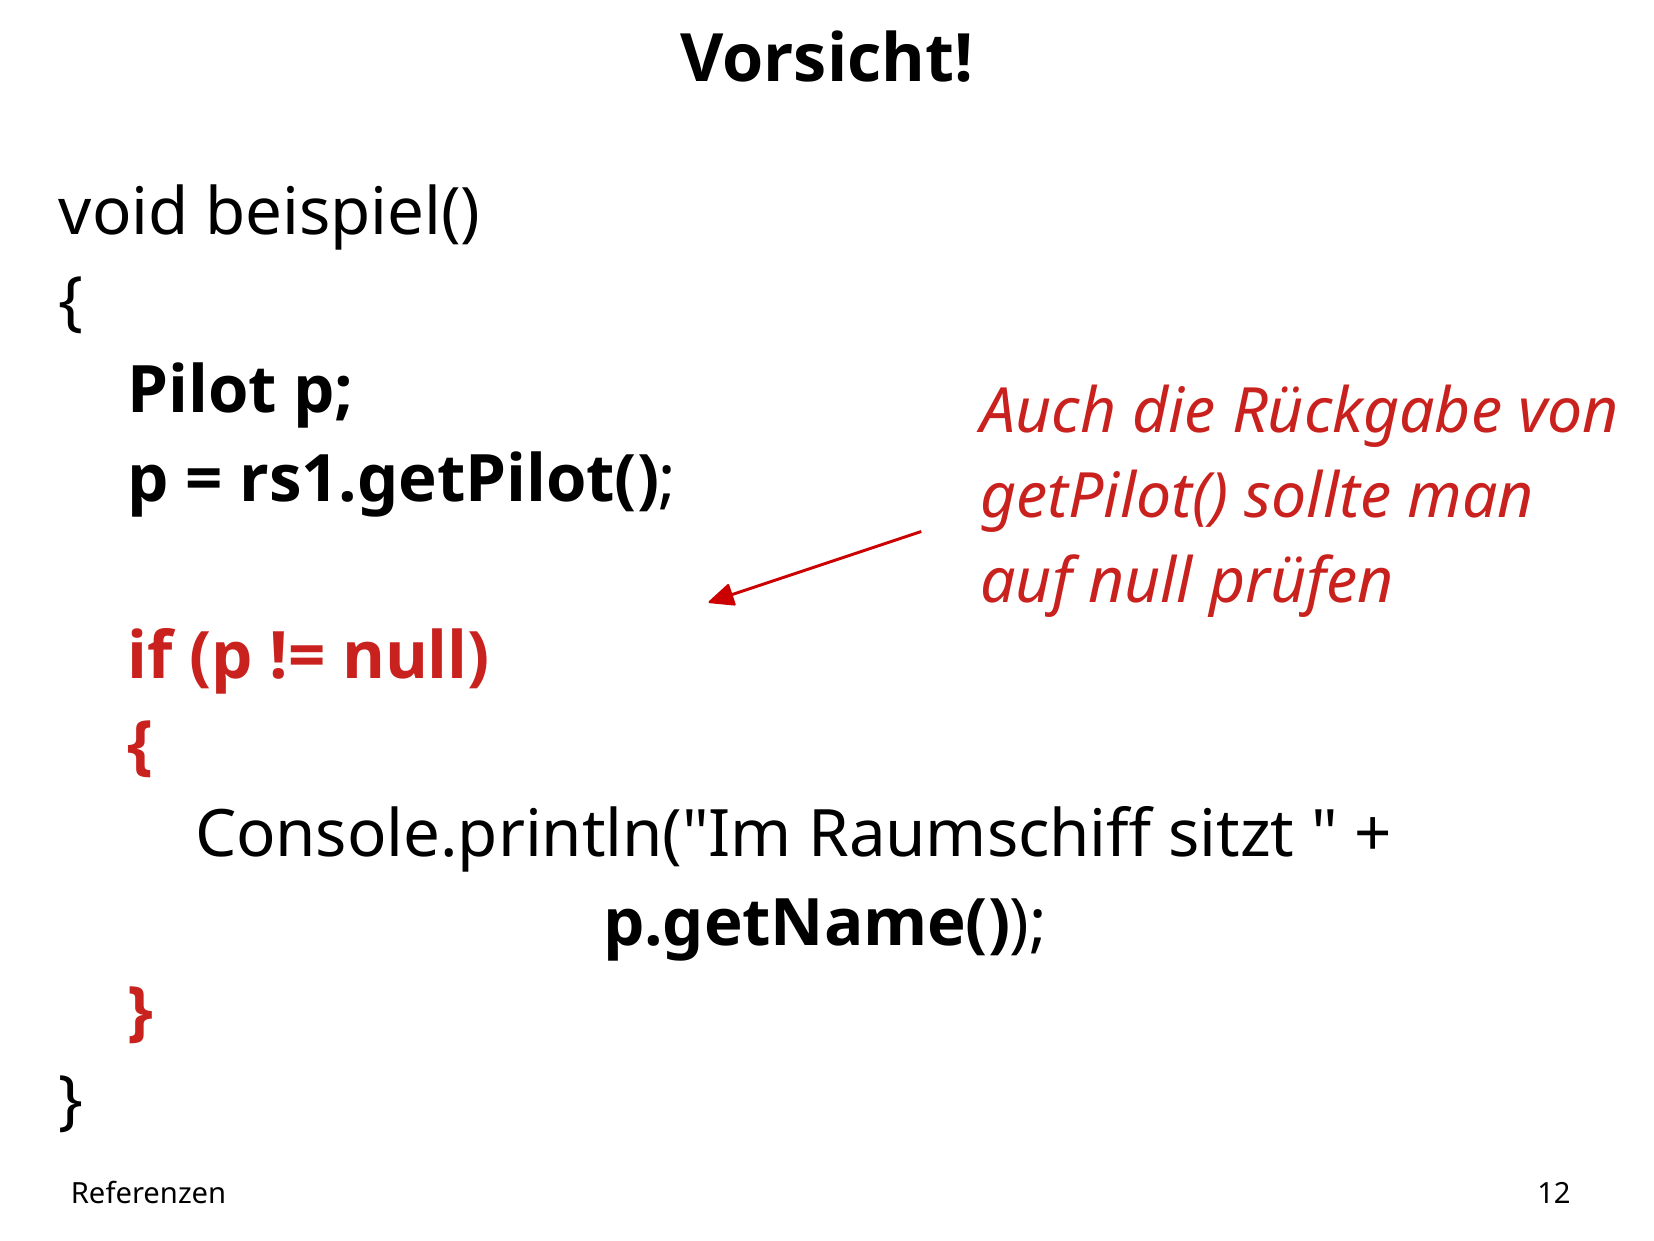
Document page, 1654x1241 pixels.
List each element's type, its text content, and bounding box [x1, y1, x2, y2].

list Auch die Rückgabe von getPilot() sollte man auf null prüfen [980, 366, 1630, 768]
title Vorsicht! [0, 5, 1654, 107]
list void beispiel() { Pilot p; p = rs1.getPilot(); if (p != null) { Console.println("Im Raumschiff sitzt " + p.getName()); } } [59, 165, 1630, 1146]
